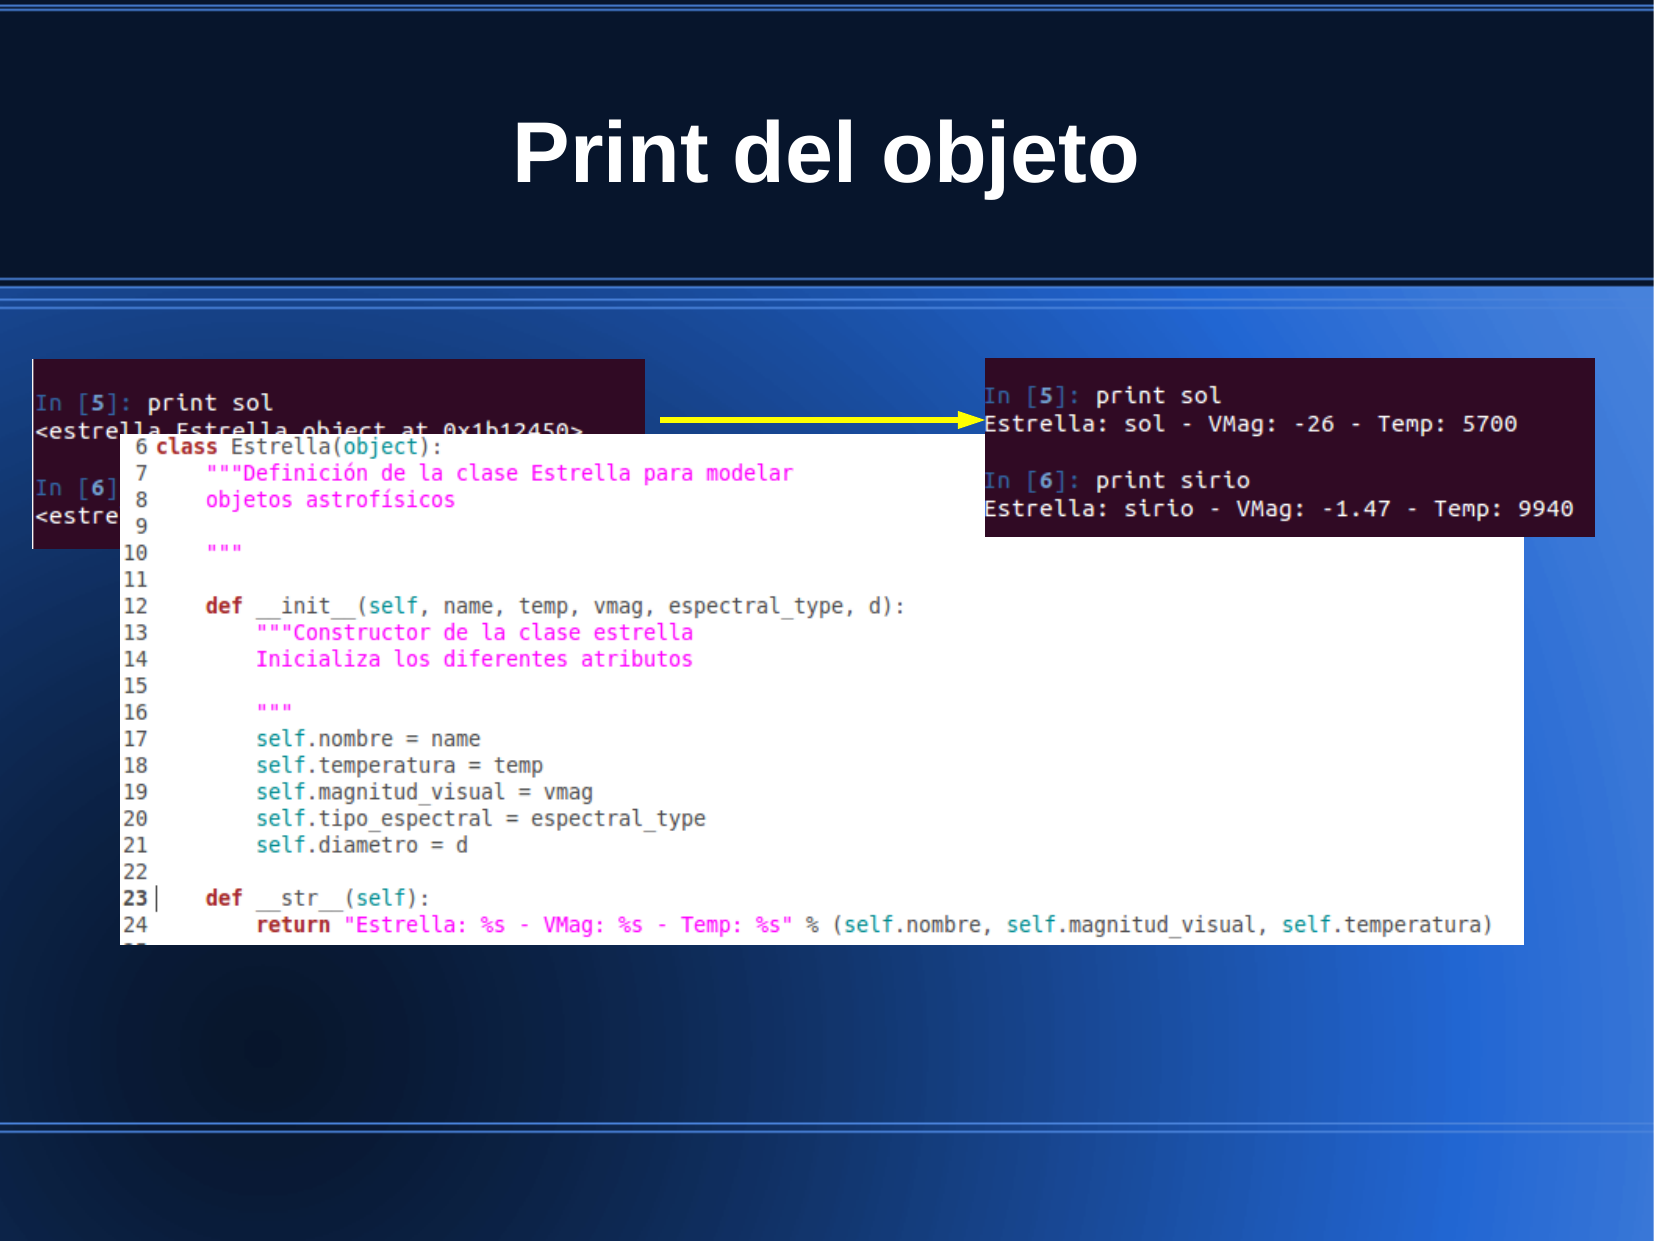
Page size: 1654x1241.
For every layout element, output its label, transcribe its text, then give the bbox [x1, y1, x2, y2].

picture [0, 0, 1654, 1241]
title Print del objeto [82, 49, 1571, 257]
